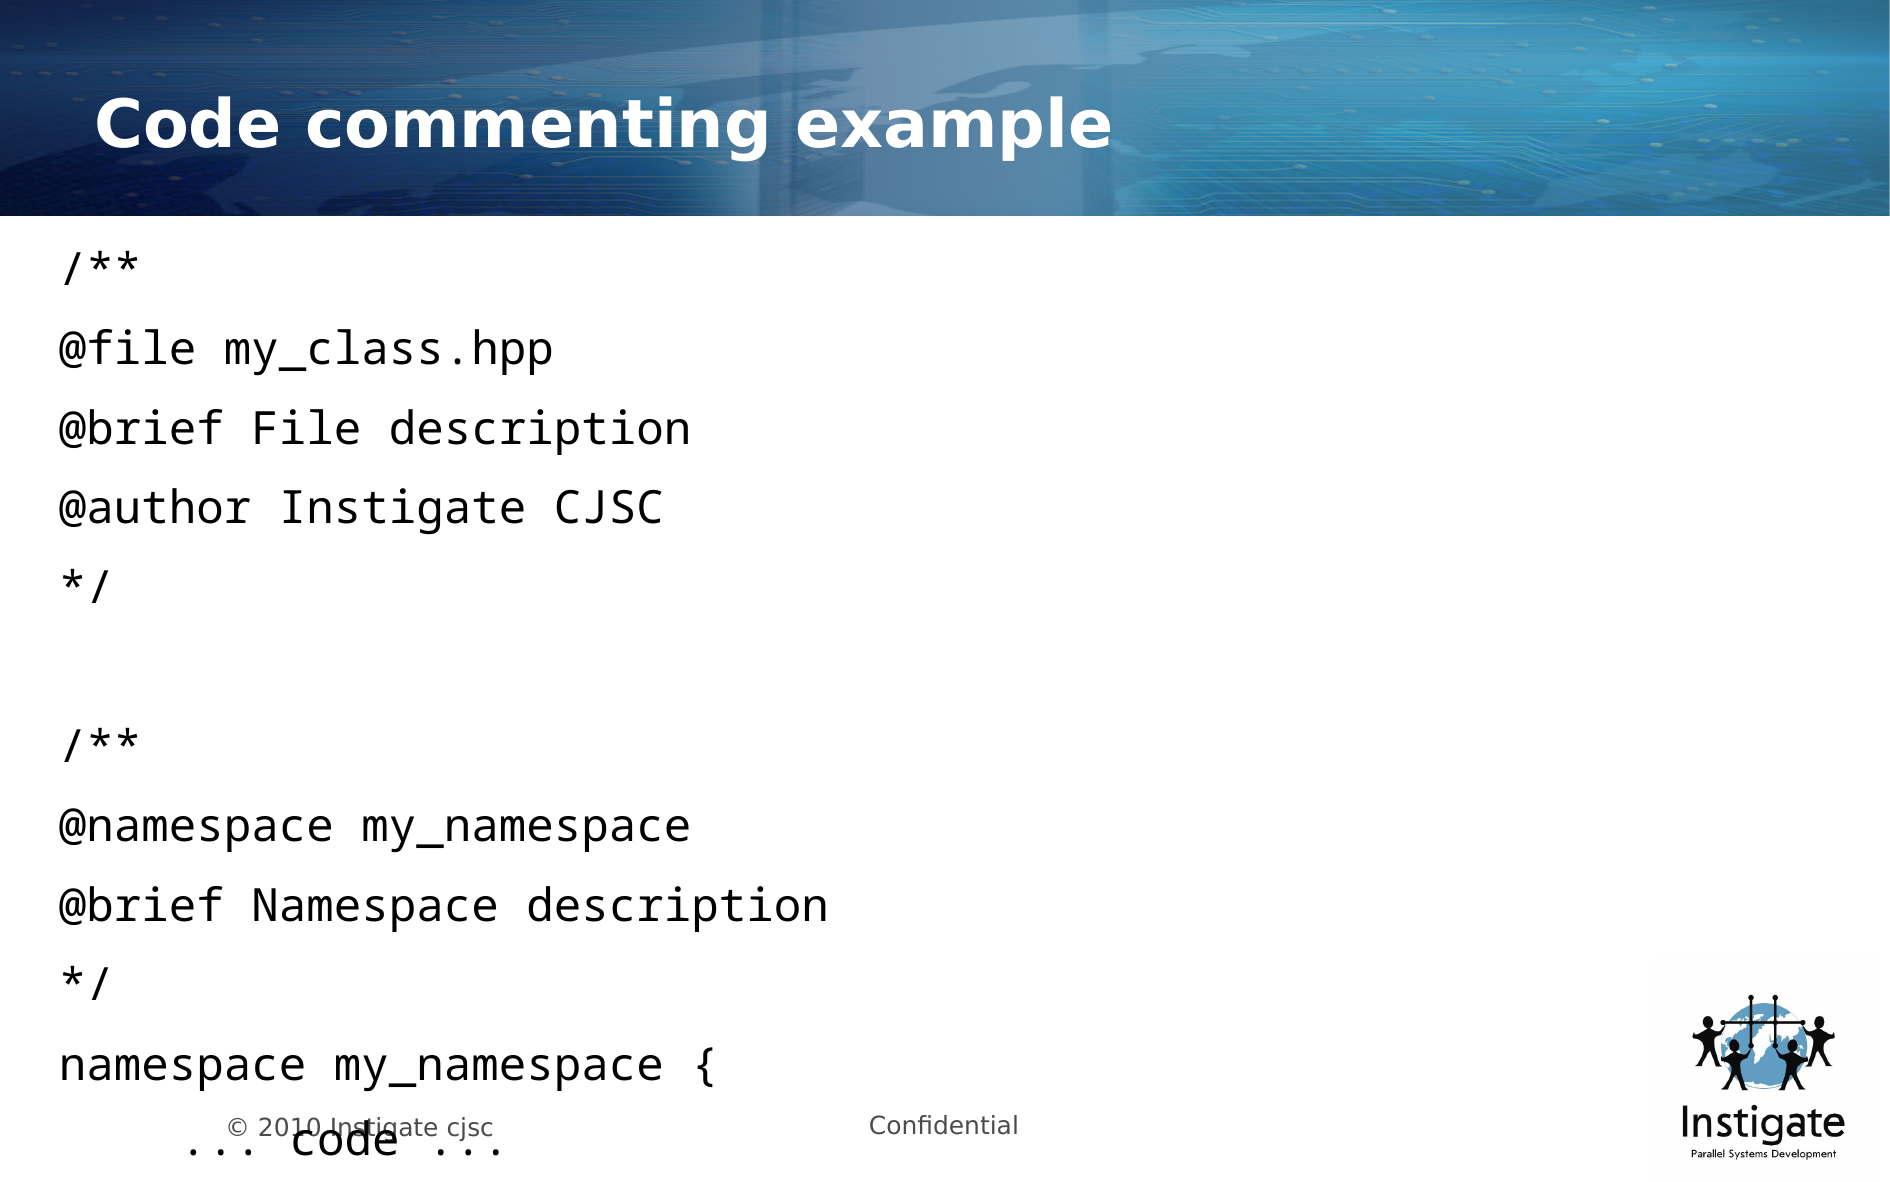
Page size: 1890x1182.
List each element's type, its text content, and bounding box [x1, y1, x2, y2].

title Code commenting example [94, 54, 1793, 210]
picture [1650, 956, 1876, 1182]
picture [0, 0, 1890, 216]
list /** @file my_class.hpp @brief File description @author Instigate CJSC */ /** @namespace my_namespace @brief Namespace description */ namespace my_namespace { ... code ... } [59, 236, 1831, 1091]
